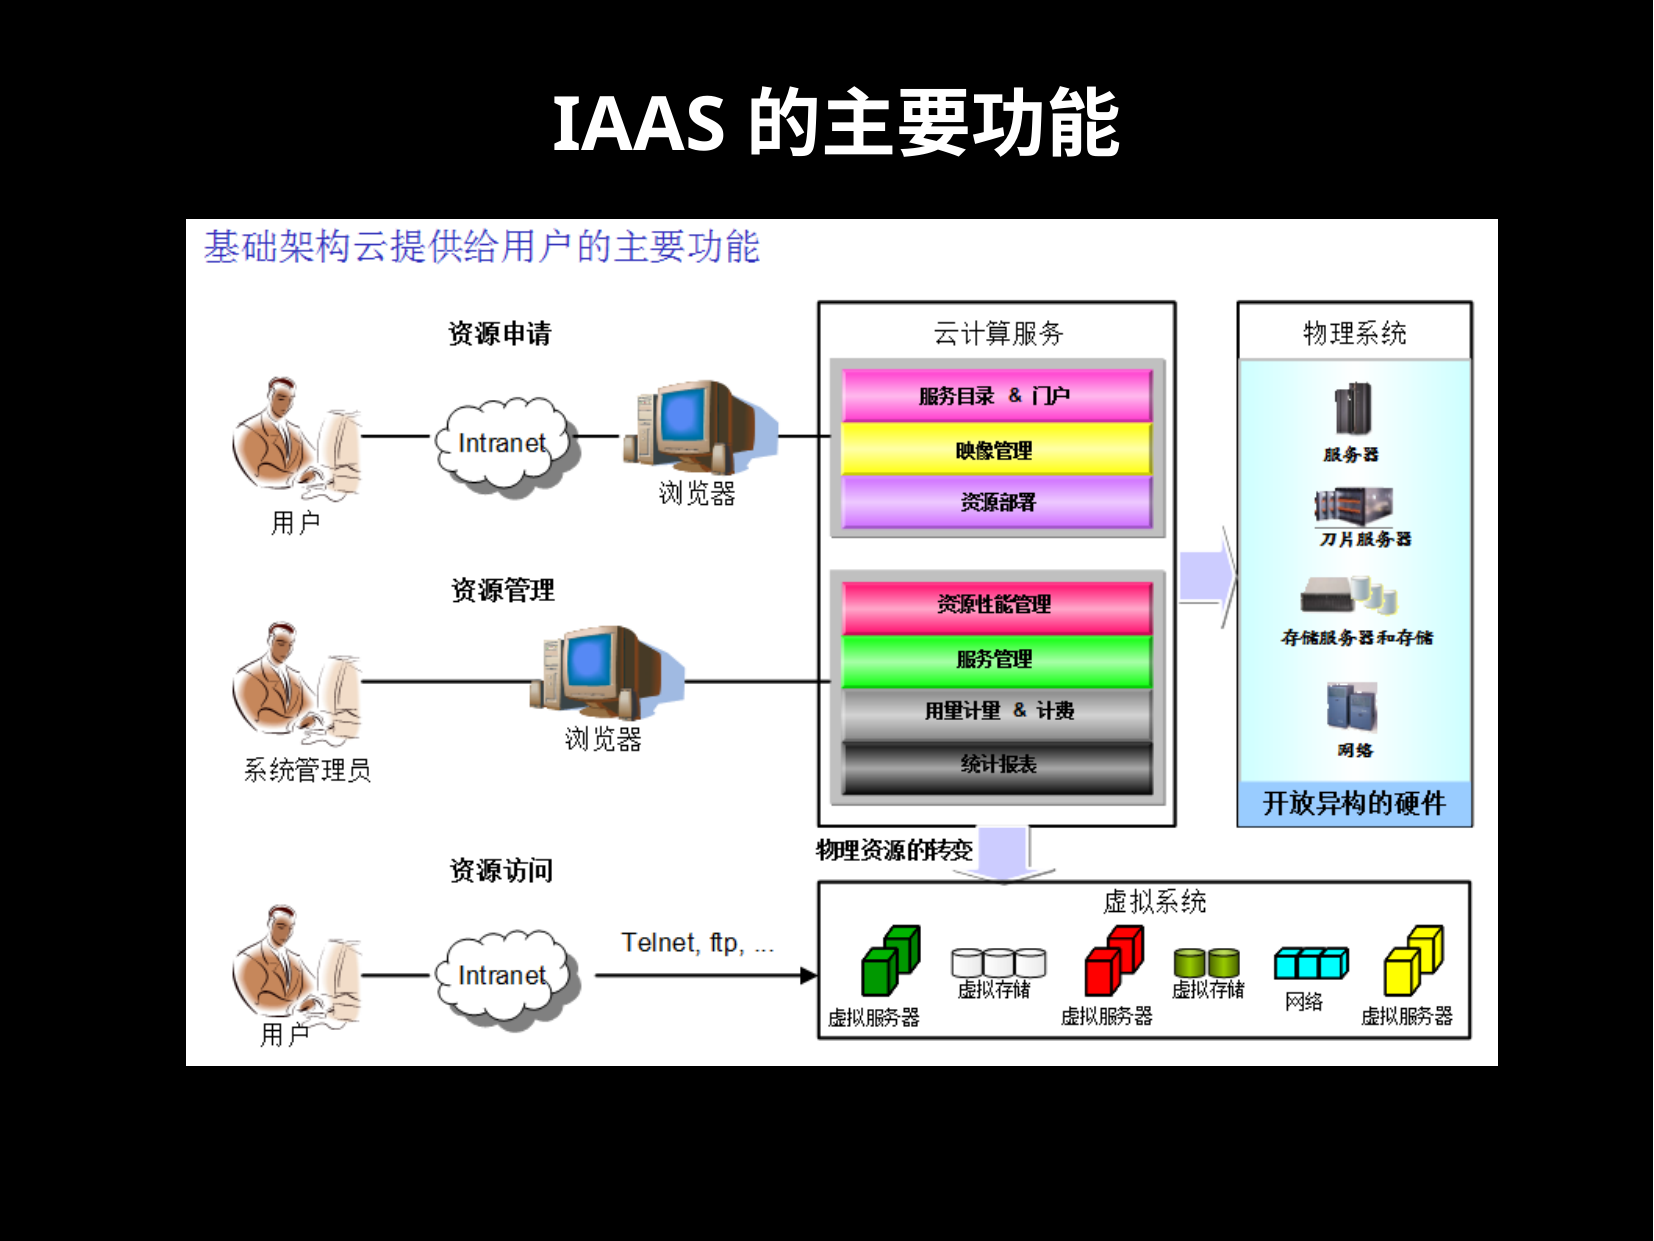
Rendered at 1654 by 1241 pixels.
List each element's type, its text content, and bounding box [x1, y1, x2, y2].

text_box IAAS的主要功能 [123, 56, 1551, 171]
picture [186, 219, 1498, 1066]
